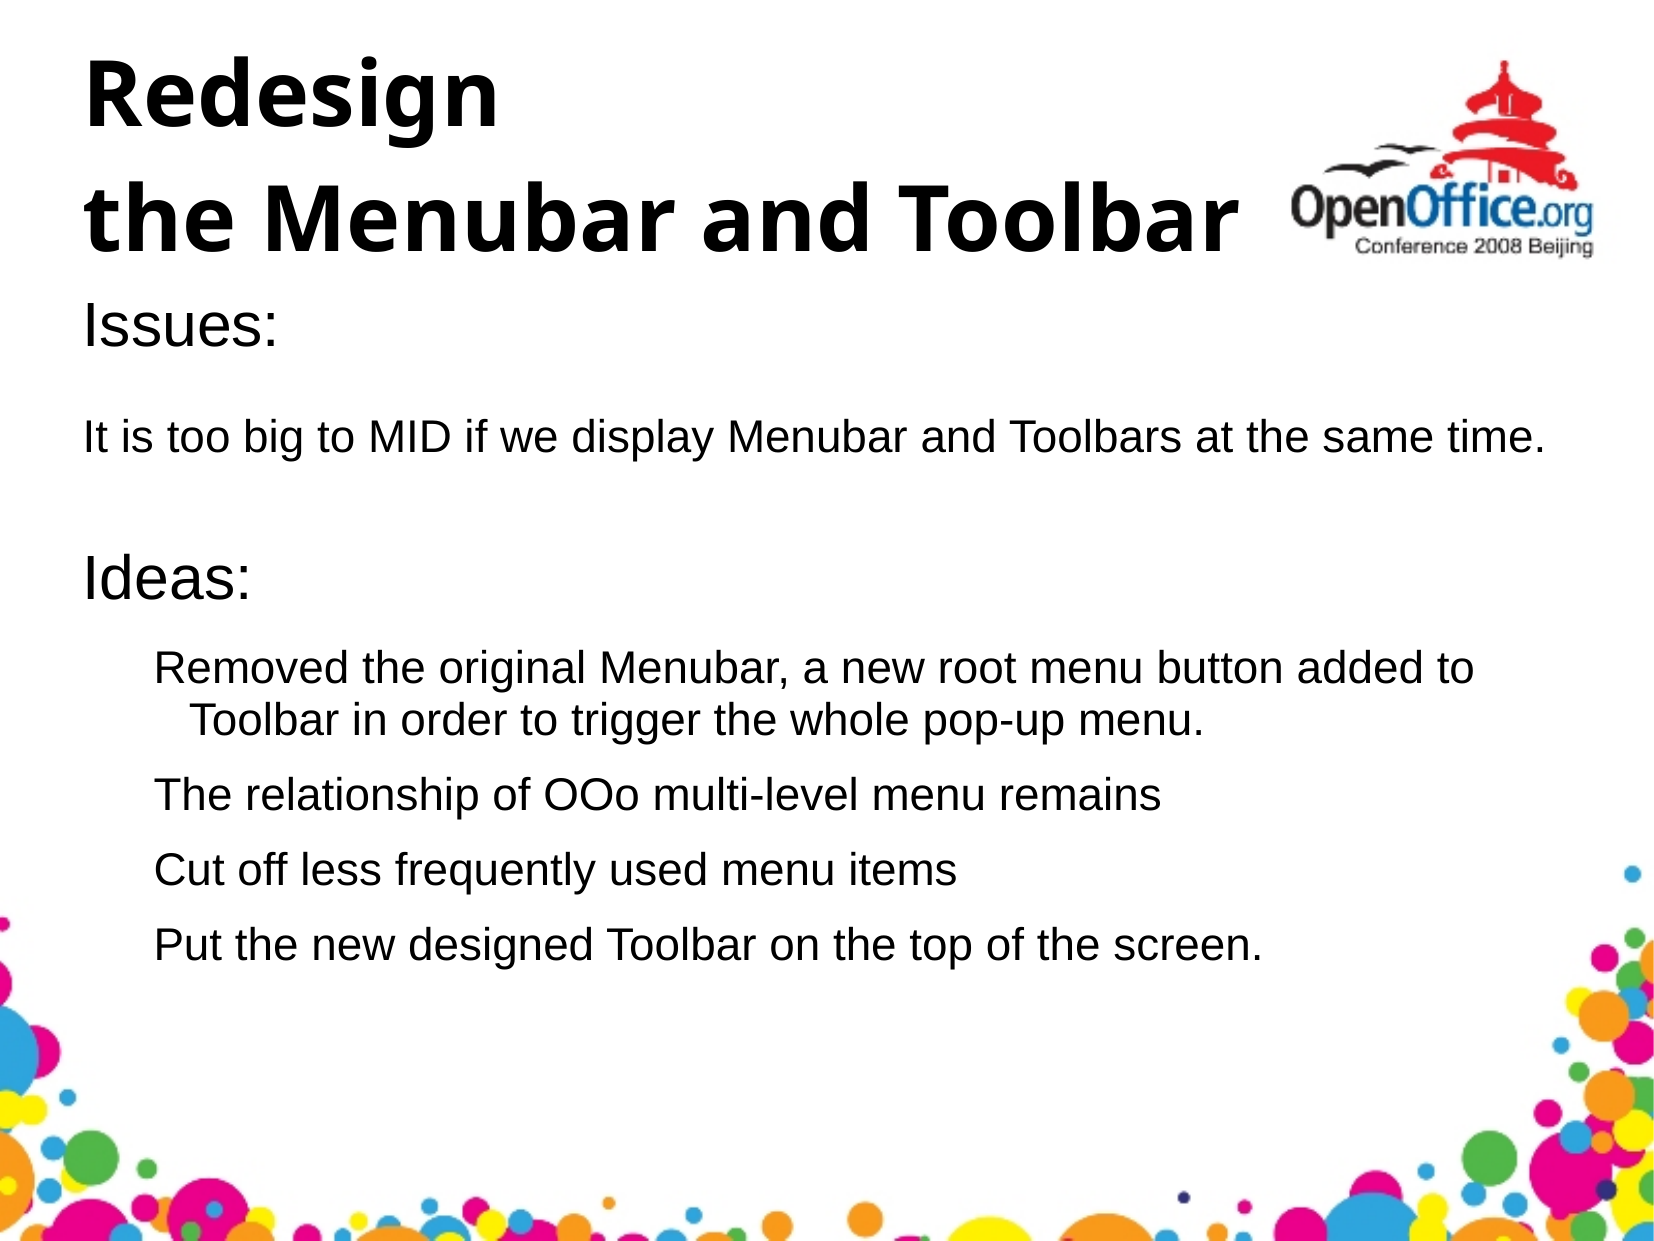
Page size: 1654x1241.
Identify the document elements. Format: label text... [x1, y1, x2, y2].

picture [0, 0, 1654, 1241]
list Issues: It is too big to MID if we display Menubar and Toolbars at the same time. Ideas: Removed the original Menubar, a new root menu button added to Toolbar in order to trigger the whole pop-up menu. The relationship of OOo multi-level menu remains Cut off less frequently used menu items Put the new designed Toolbar on the top of the screen. [82, 290, 1571, 1109]
title Redesign the Menubar and Toolbar [82, 48, 1571, 258]
